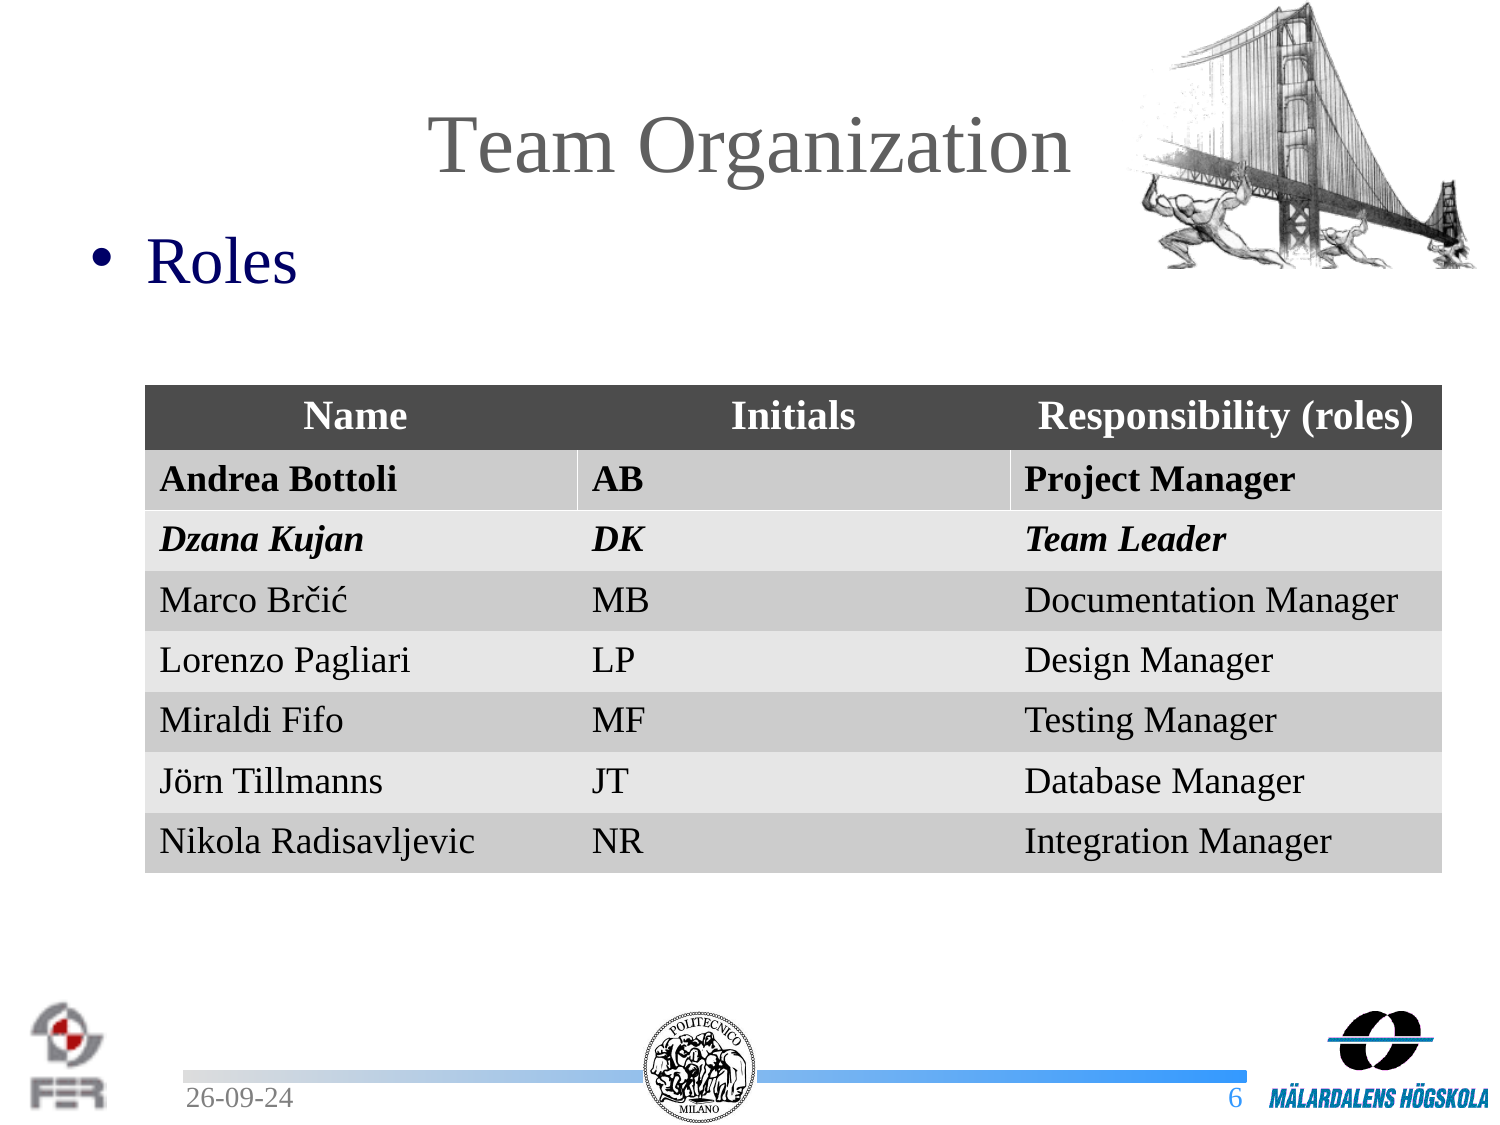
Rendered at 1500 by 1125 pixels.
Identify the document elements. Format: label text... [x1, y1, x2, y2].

table_cell Andrea Bottoli [145, 450, 577, 510]
table_cell Jörn Tillmanns [145, 752, 577, 813]
table_cell LP [577, 631, 1010, 692]
table_cell MF [577, 692, 1010, 752]
table_cell MB [577, 571, 1010, 631]
table_cell Miraldi Fifo [145, 692, 577, 752]
table_cell Documentation Manager [1010, 571, 1442, 631]
picture [1122, 0, 1477, 269]
table_cell Testing Manager [1010, 692, 1442, 752]
table_cell DK [577, 511, 1010, 571]
table_cell Database Manager [1010, 752, 1442, 813]
title Team Organization [75, 45, 1122, 209]
table_cell Project Manager [1011, 450, 1442, 510]
table_header Initials [577, 385, 1010, 450]
table_cell Integration Manager [1010, 813, 1442, 873]
picture [1269, 1011, 1488, 1108]
text_box <numero> [1186, 1070, 1258, 1114]
table_cell Dzana Kujan [145, 511, 577, 571]
table_cell AB [578, 450, 1010, 510]
table_header Responsibility (roles) [1010, 385, 1442, 450]
table_cell JT [577, 752, 1010, 813]
table_cell Design Manager [1010, 631, 1442, 692]
picture [1435, 1096, 1441, 1104]
list Roles [75, 209, 1426, 952]
picture [29, 987, 107, 1125]
text_box 13-12-02 [171, 1070, 396, 1114]
table_header Name [145, 385, 577, 450]
picture [1454, 1091, 1459, 1108]
table_cell Team Leader [1010, 511, 1442, 571]
table_cell Nikola Radisavljevic [145, 813, 577, 873]
picture [643, 1011, 757, 1123]
table_cell Marco Brčić [145, 571, 577, 631]
table_cell Lorenzo Pagliari [145, 631, 577, 692]
table_cell NR [577, 813, 1010, 873]
picture [1368, 1093, 1374, 1104]
